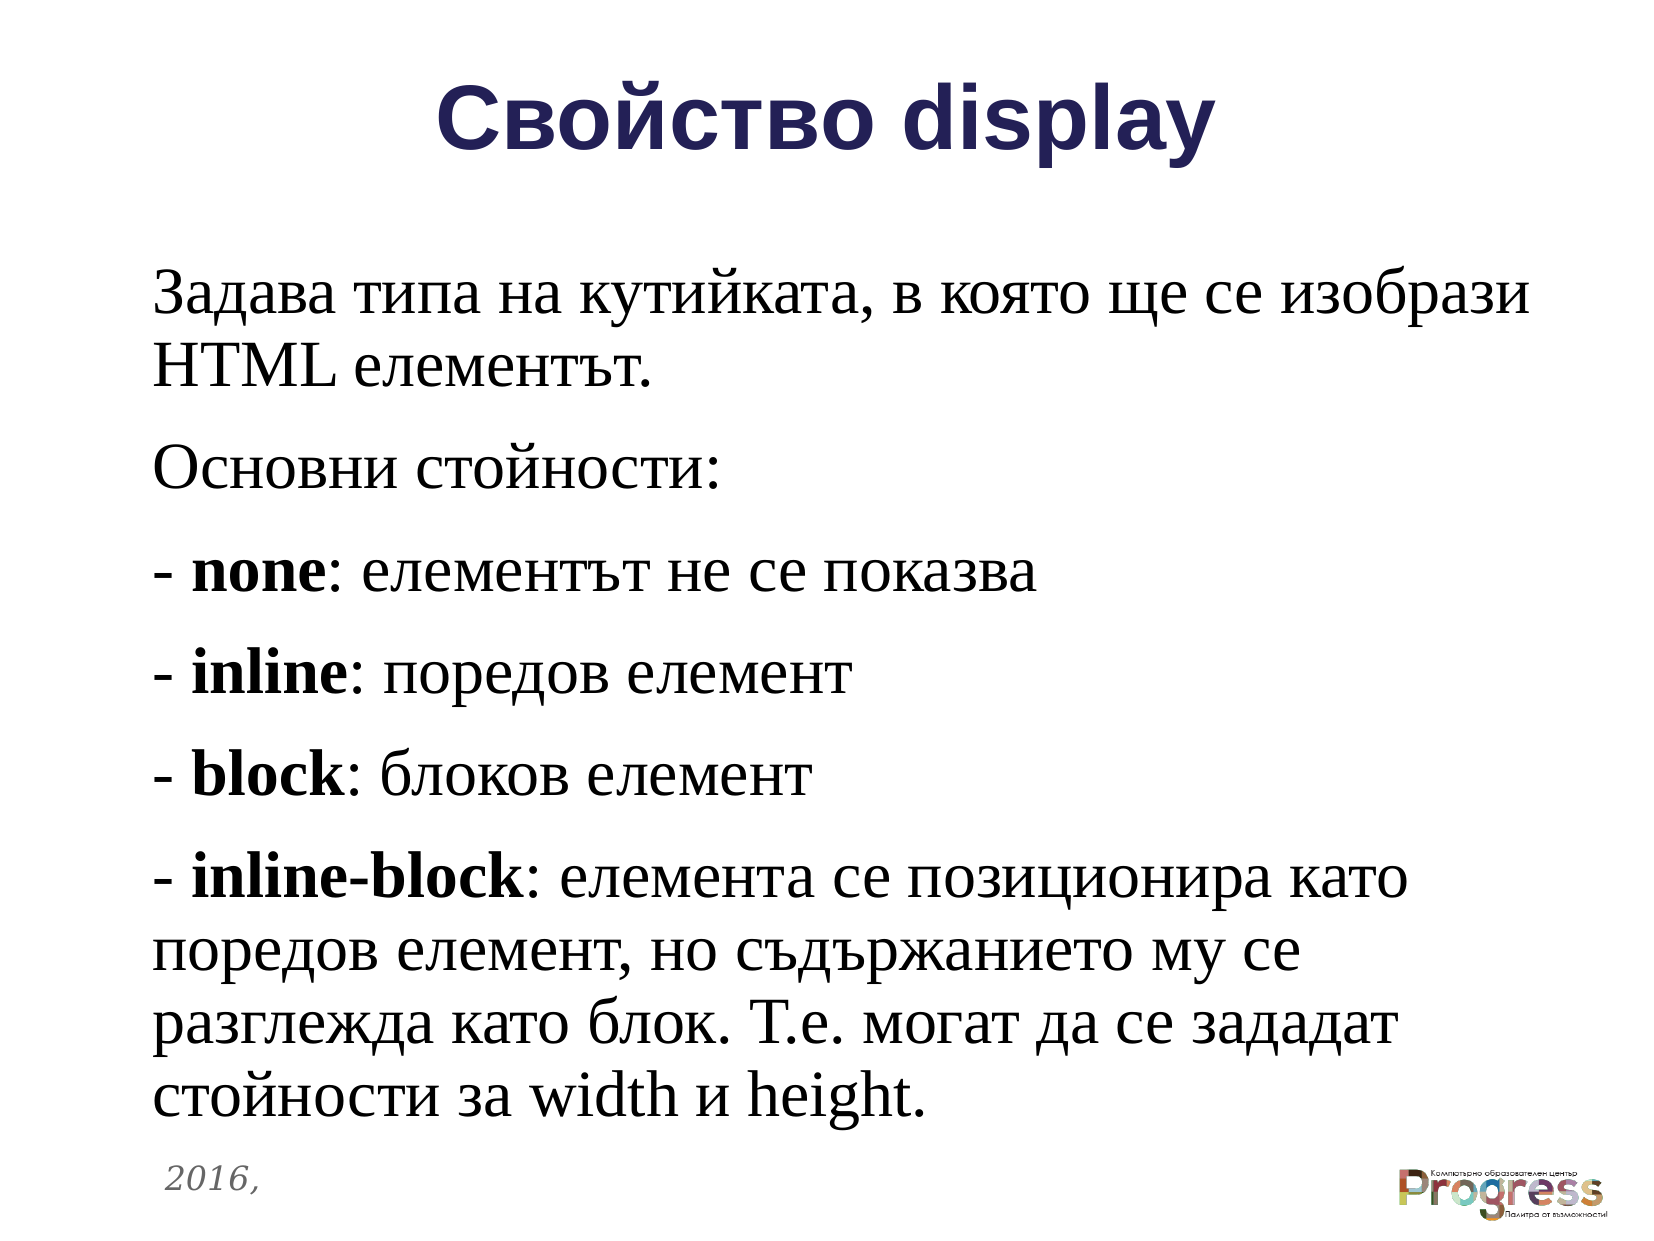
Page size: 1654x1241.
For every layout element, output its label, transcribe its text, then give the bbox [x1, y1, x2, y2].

title Свойство display [82, 55, 1571, 181]
text_box 2016, Ива Е. Попова [150, 1152, 586, 1201]
list Задава типа на кутийката, в която ще се изобрази HTML елементът. Основни стойности: - none: елементът не се показва - inline: поредов елемент - block: блоков елемент - inline-block: елемента се позиционира като поредов елемент, но съдържанието му се разглежда като блок. Т.е. могат да се зададат стойности за width и height. [135, 255, 1561, 1141]
picture [1399, 1168, 1613, 1221]
